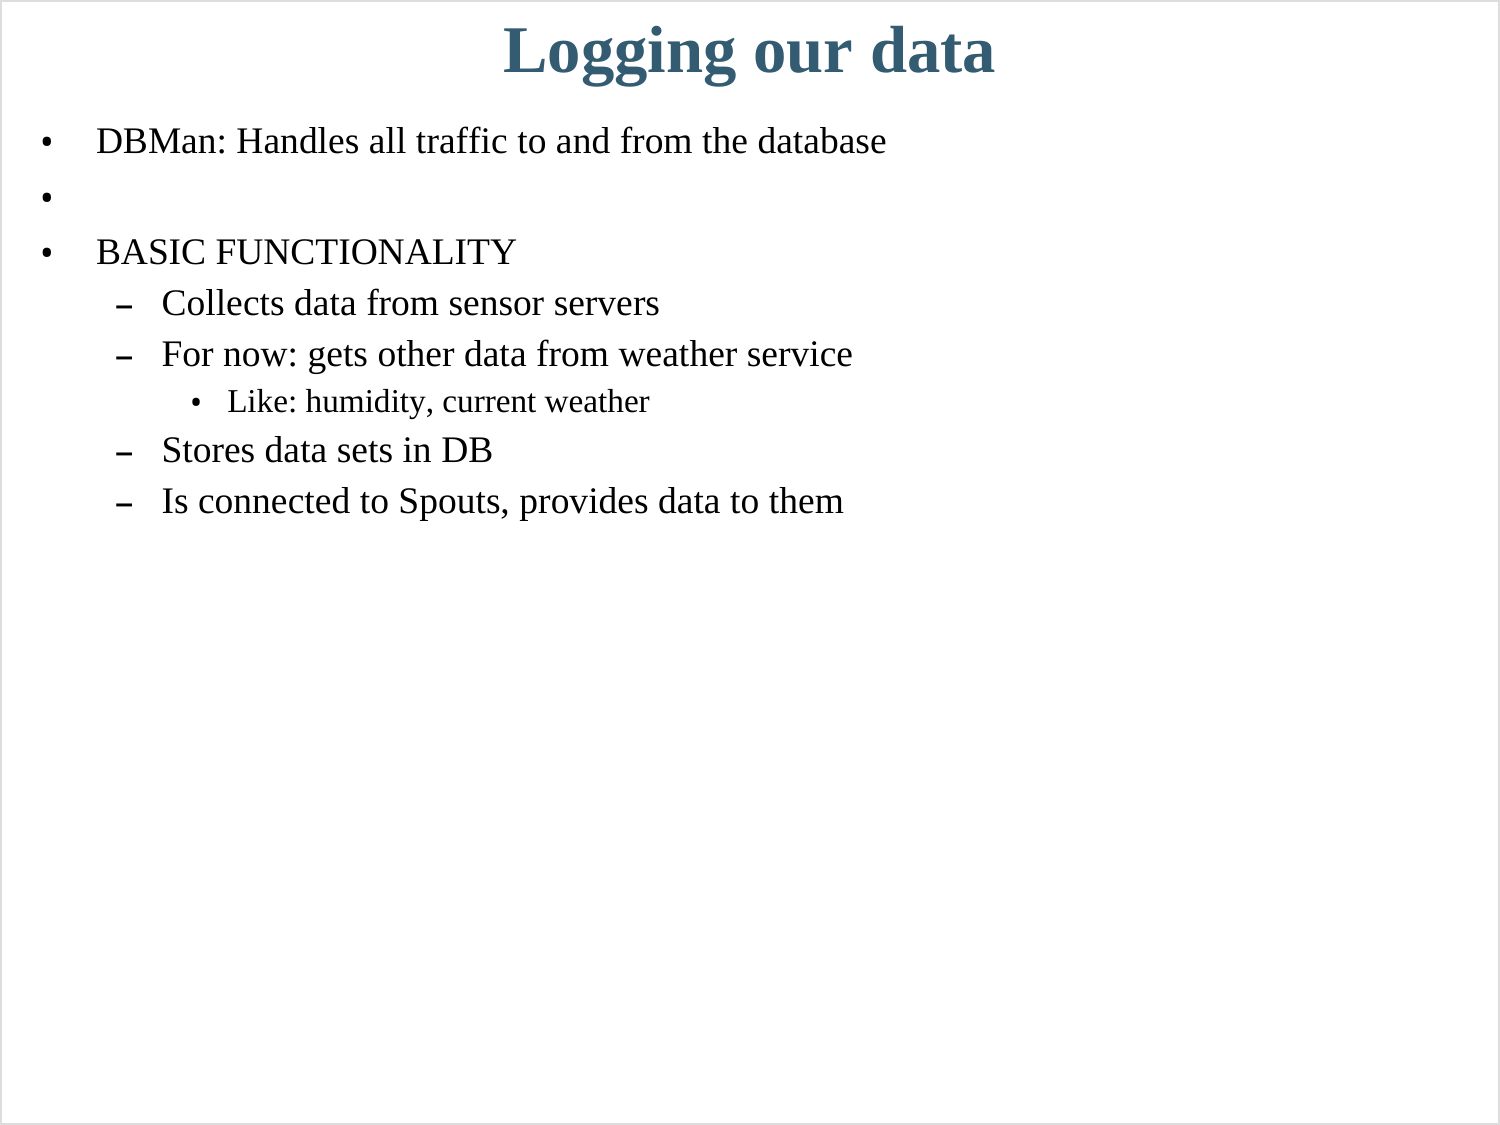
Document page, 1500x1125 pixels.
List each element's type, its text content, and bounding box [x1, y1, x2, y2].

title Logging our data [0, 0, 1500, 138]
list DBMan: Handles all traffic to and from the database BASIC FUNCTIONALITY Collects data from sensor servers For now: gets other data from weather service Like: humidity, current weather Stores data sets in DB Is connected to Spouts, provides data to them [24, 112, 1476, 781]
